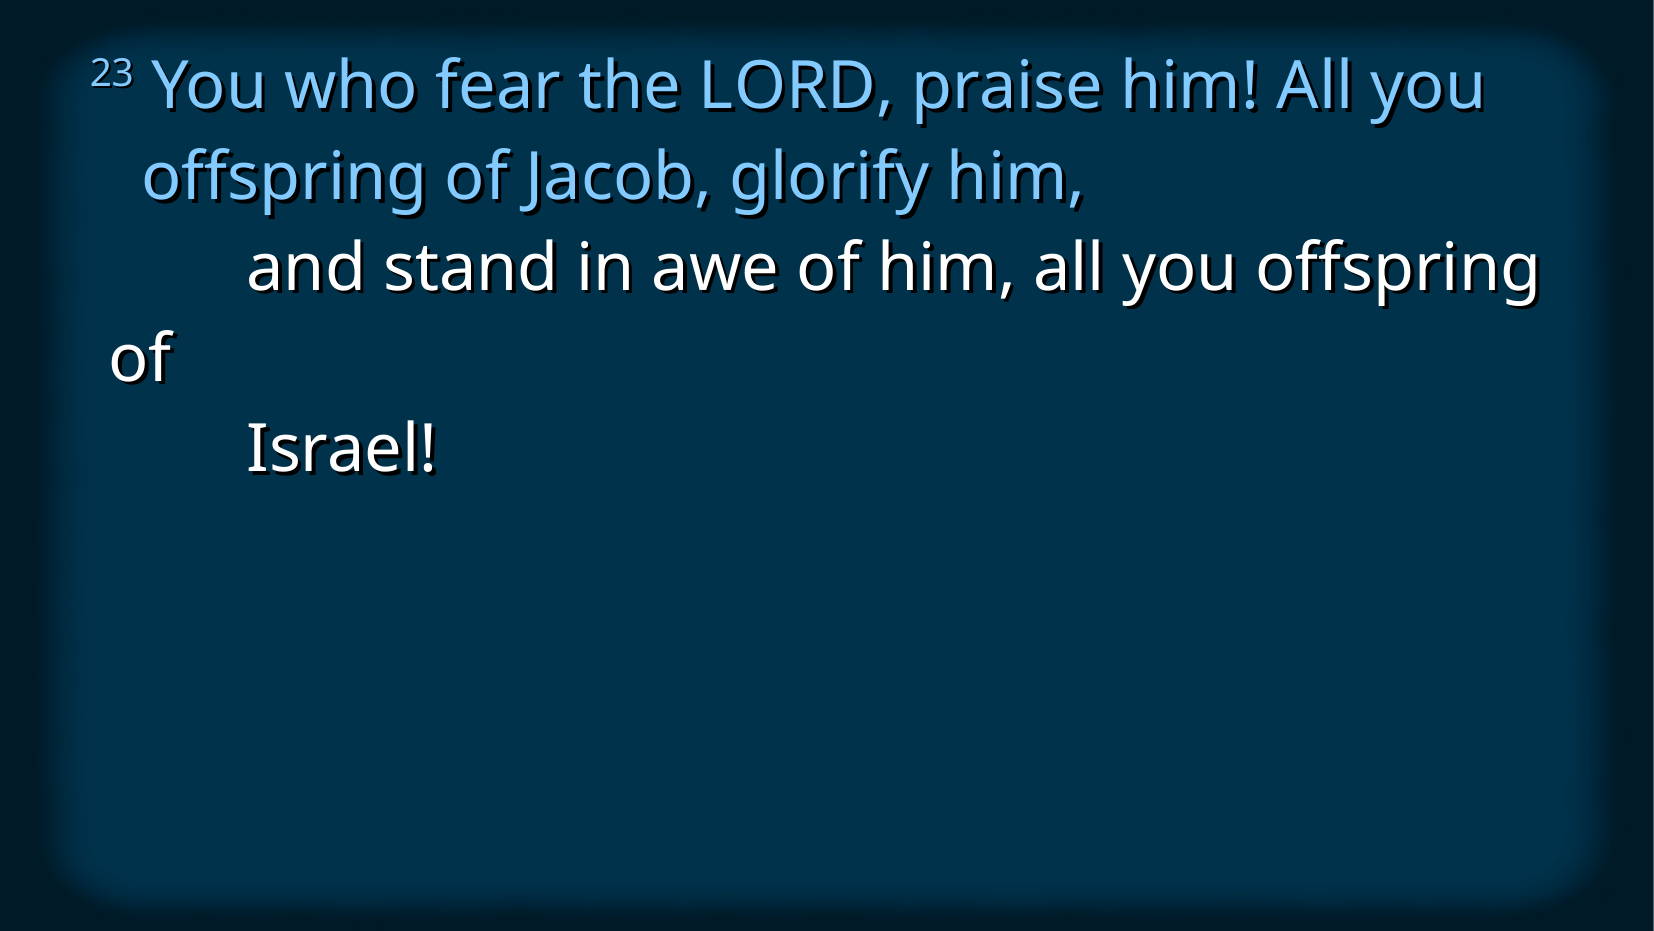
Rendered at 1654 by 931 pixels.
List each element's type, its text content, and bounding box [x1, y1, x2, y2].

picture [0, 0, 1654, 931]
text_box 23 You who fear the LORD, praise him! All you offspring of Jacob, glorify him, and stand in awe of him, all you offspring of Israel! [75, 30, 1576, 400]
